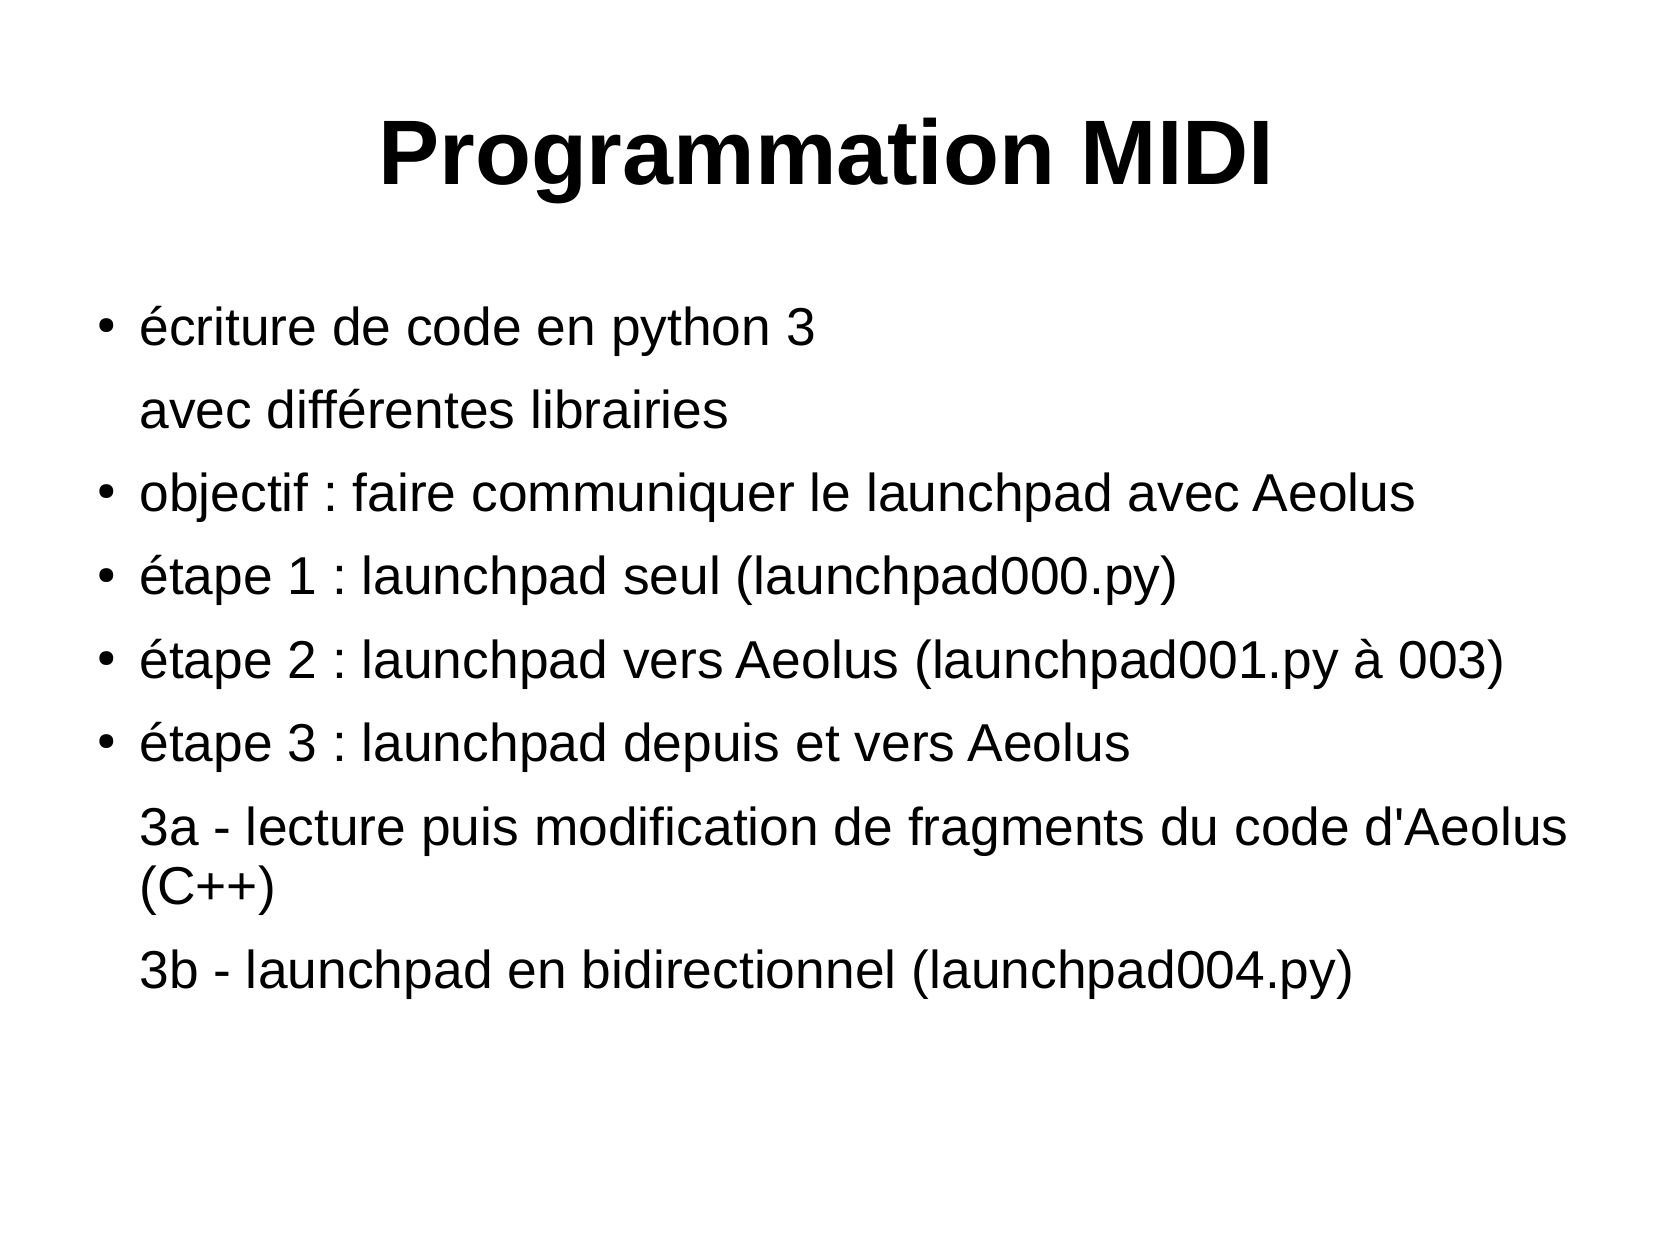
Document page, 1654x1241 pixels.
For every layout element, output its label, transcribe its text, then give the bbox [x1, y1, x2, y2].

title Programmation MIDI [82, 49, 1571, 257]
list écriture de code en python 3 avec différentes librairies objectif : faire communiquer le launchpad avec Aeolus étape 1 : launchpad seul (launchpad000.py) étape 2 : launchpad vers Aeolus (launchpad001.py à 003) étape 3 : launchpad depuis et vers Aeolus 3a - lecture puis modification de fragments du code d'Aeolus (C++) 3b - launchpad en bidirectionnel (launchpad004.py) [82, 296, 1571, 1016]
